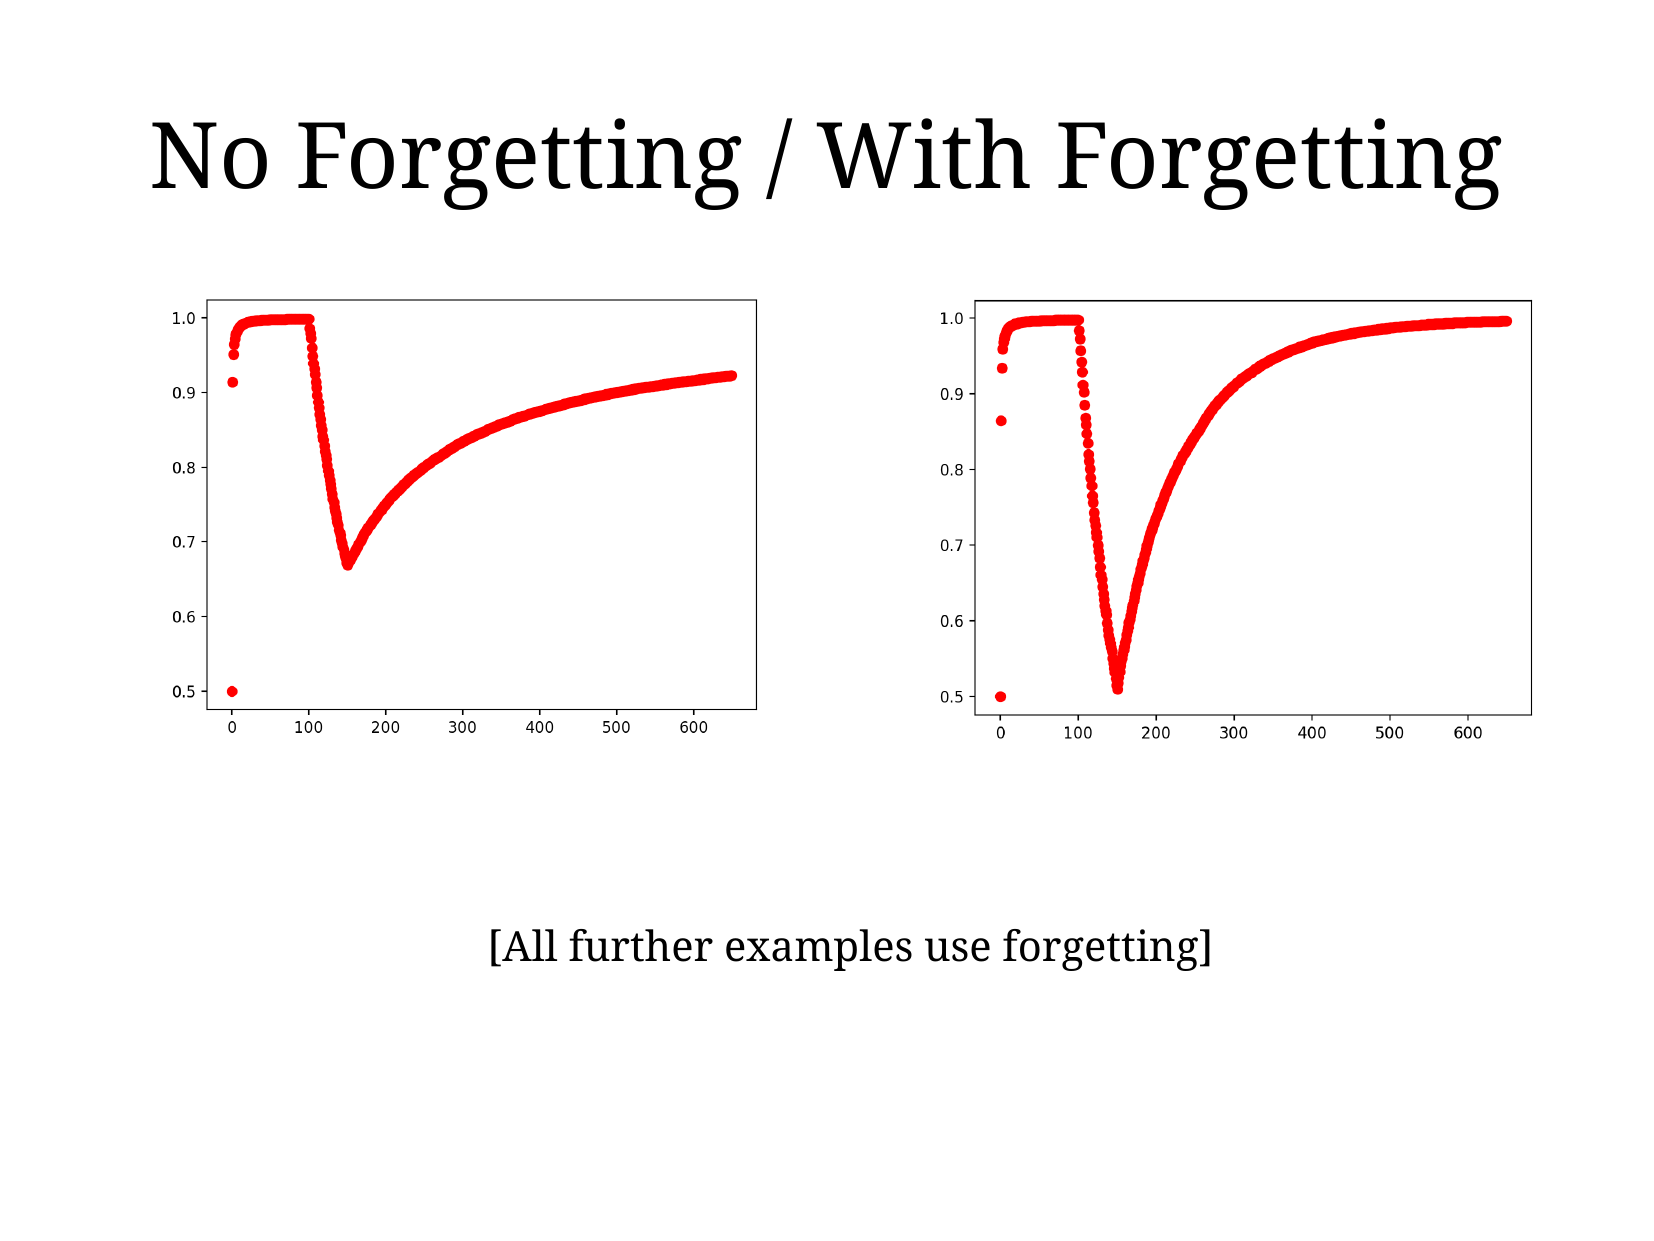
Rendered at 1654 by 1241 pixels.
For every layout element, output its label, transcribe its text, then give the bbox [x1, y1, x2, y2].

title No Forgetting / With Forgetting [82, 49, 1571, 257]
picture [885, 236, 1603, 774]
picture [118, 236, 827, 768]
text_box [All further examples use forgetting] [472, 909, 1276, 1018]
